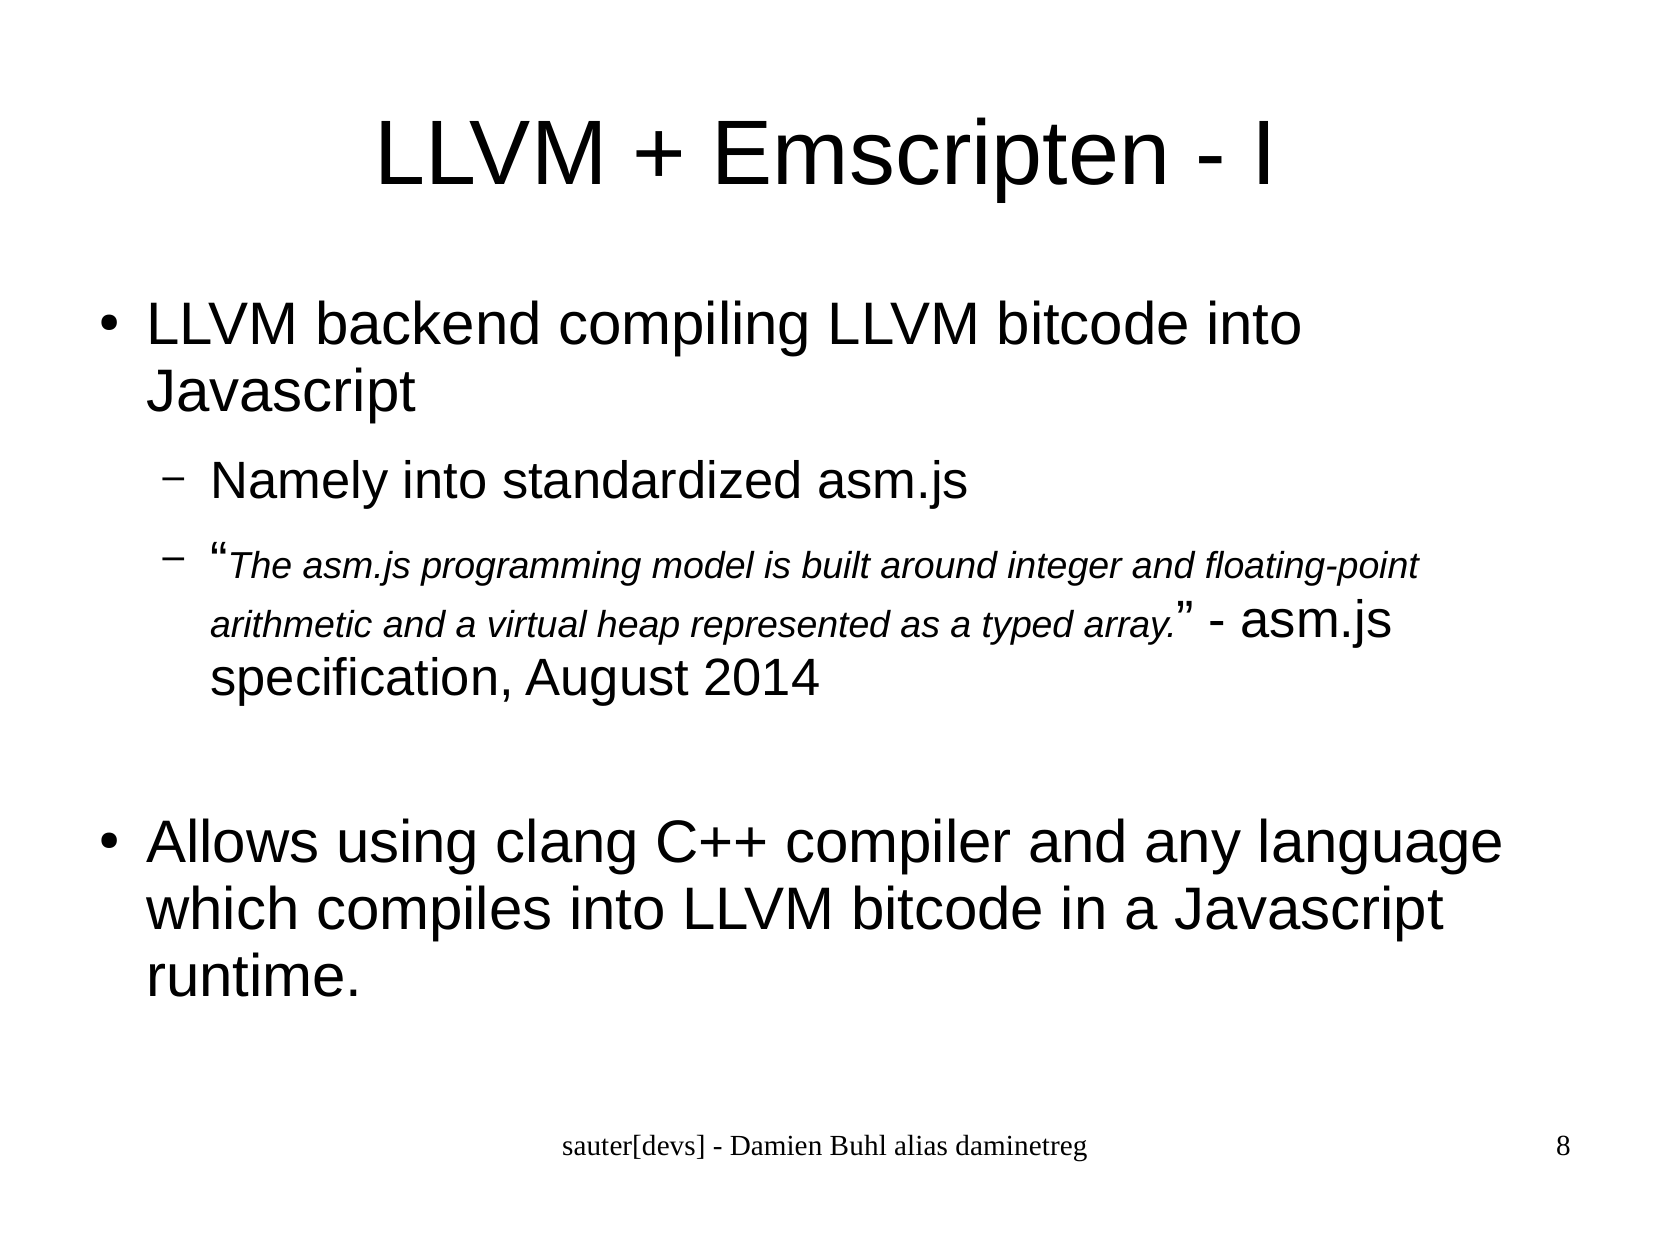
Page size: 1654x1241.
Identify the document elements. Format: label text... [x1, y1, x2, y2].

title LLVM + Emscripten - I [82, 49, 1571, 257]
list LLVM backend compiling LLVM bitcode into Javascript Namely into standardized asm.js “The asm.js programming model is built around integer and floating-point arithmetic and a virtual heap represented as a typed array.” - asm.js specification, August 2014 Allows using clang C++ compiler and any language which compiles into LLVM bitcode in a Javascript runtime. [82, 290, 1571, 1010]
